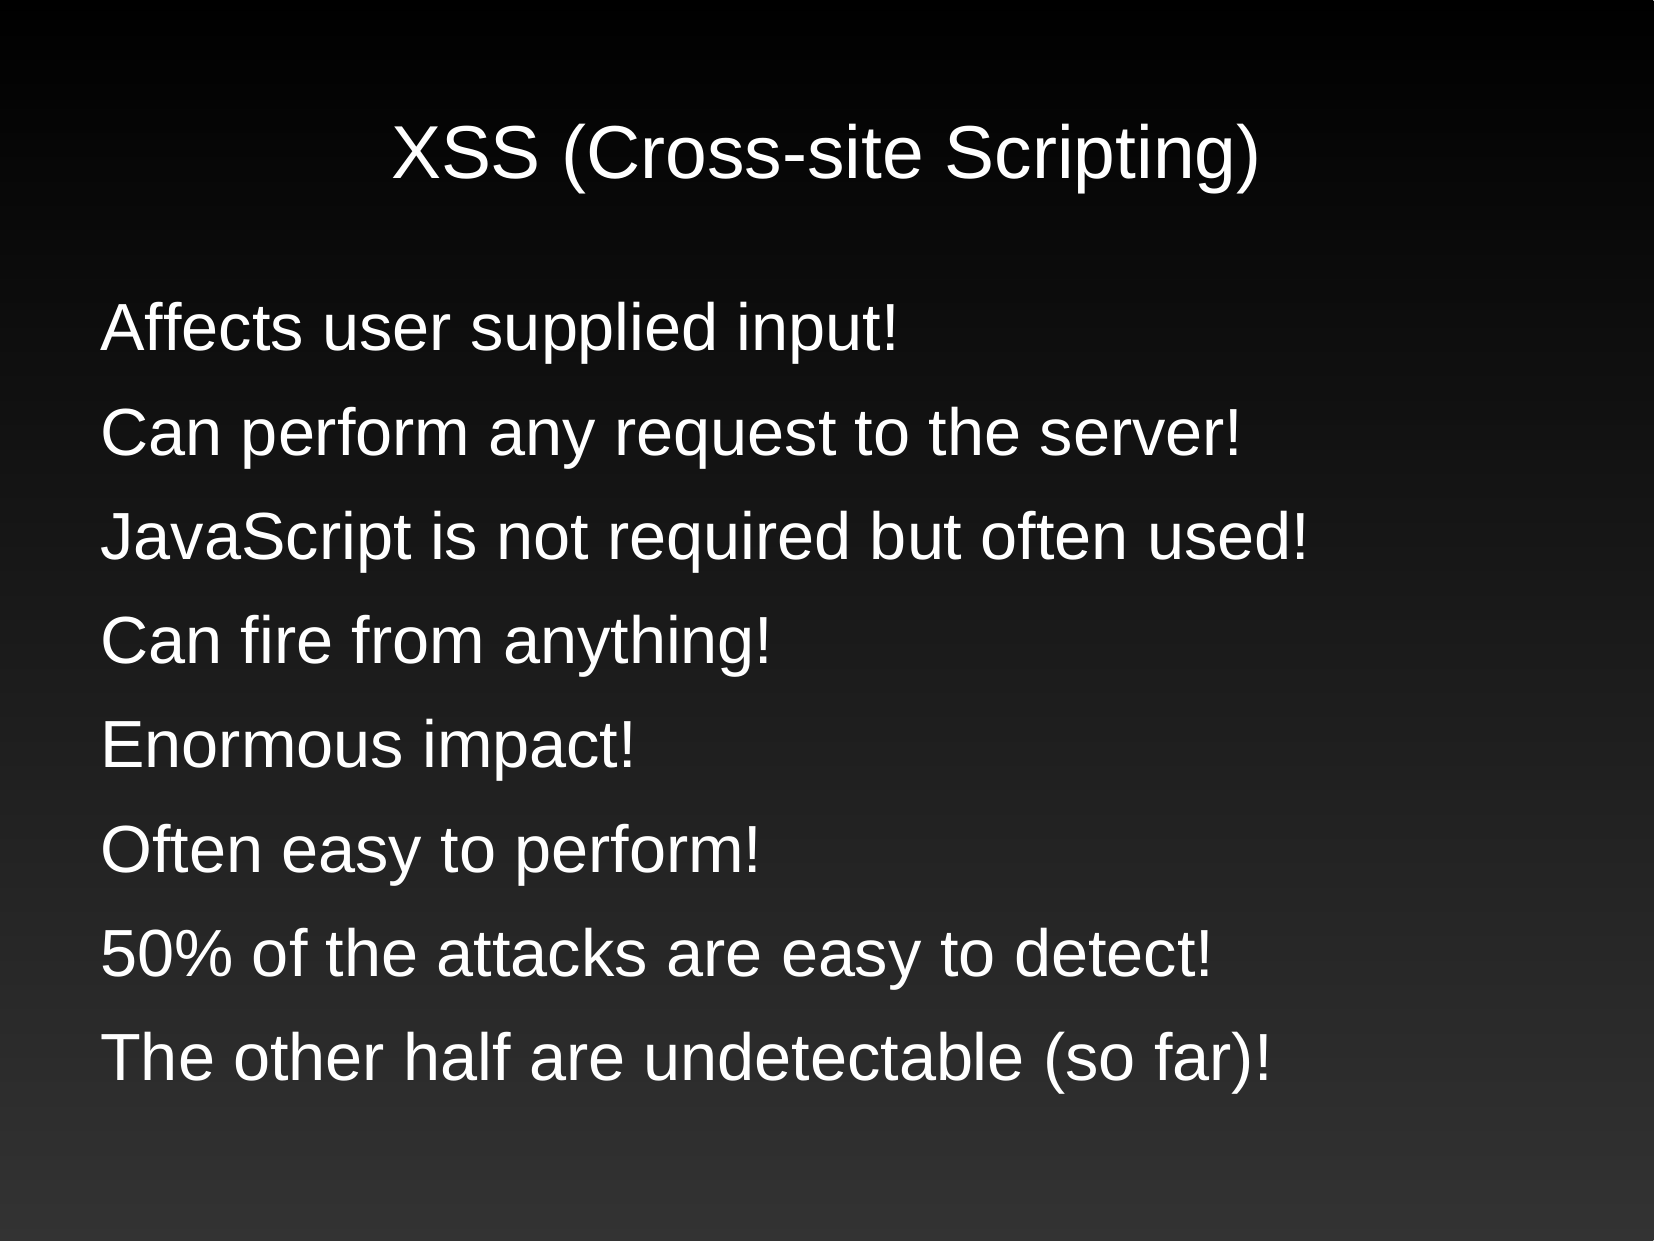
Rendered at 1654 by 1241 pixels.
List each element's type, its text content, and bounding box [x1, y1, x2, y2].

list Affects user supplied input! Can perform any request to the server! JavaScript is not required but often used! Can fire from anything! Enormous impact! Often easy to perform! 50% of the attacks are easy to detect! The other half are undetectable (so far)! [82, 290, 1571, 1109]
title XSS (Cross-site Scripting) [82, 49, 1571, 257]
